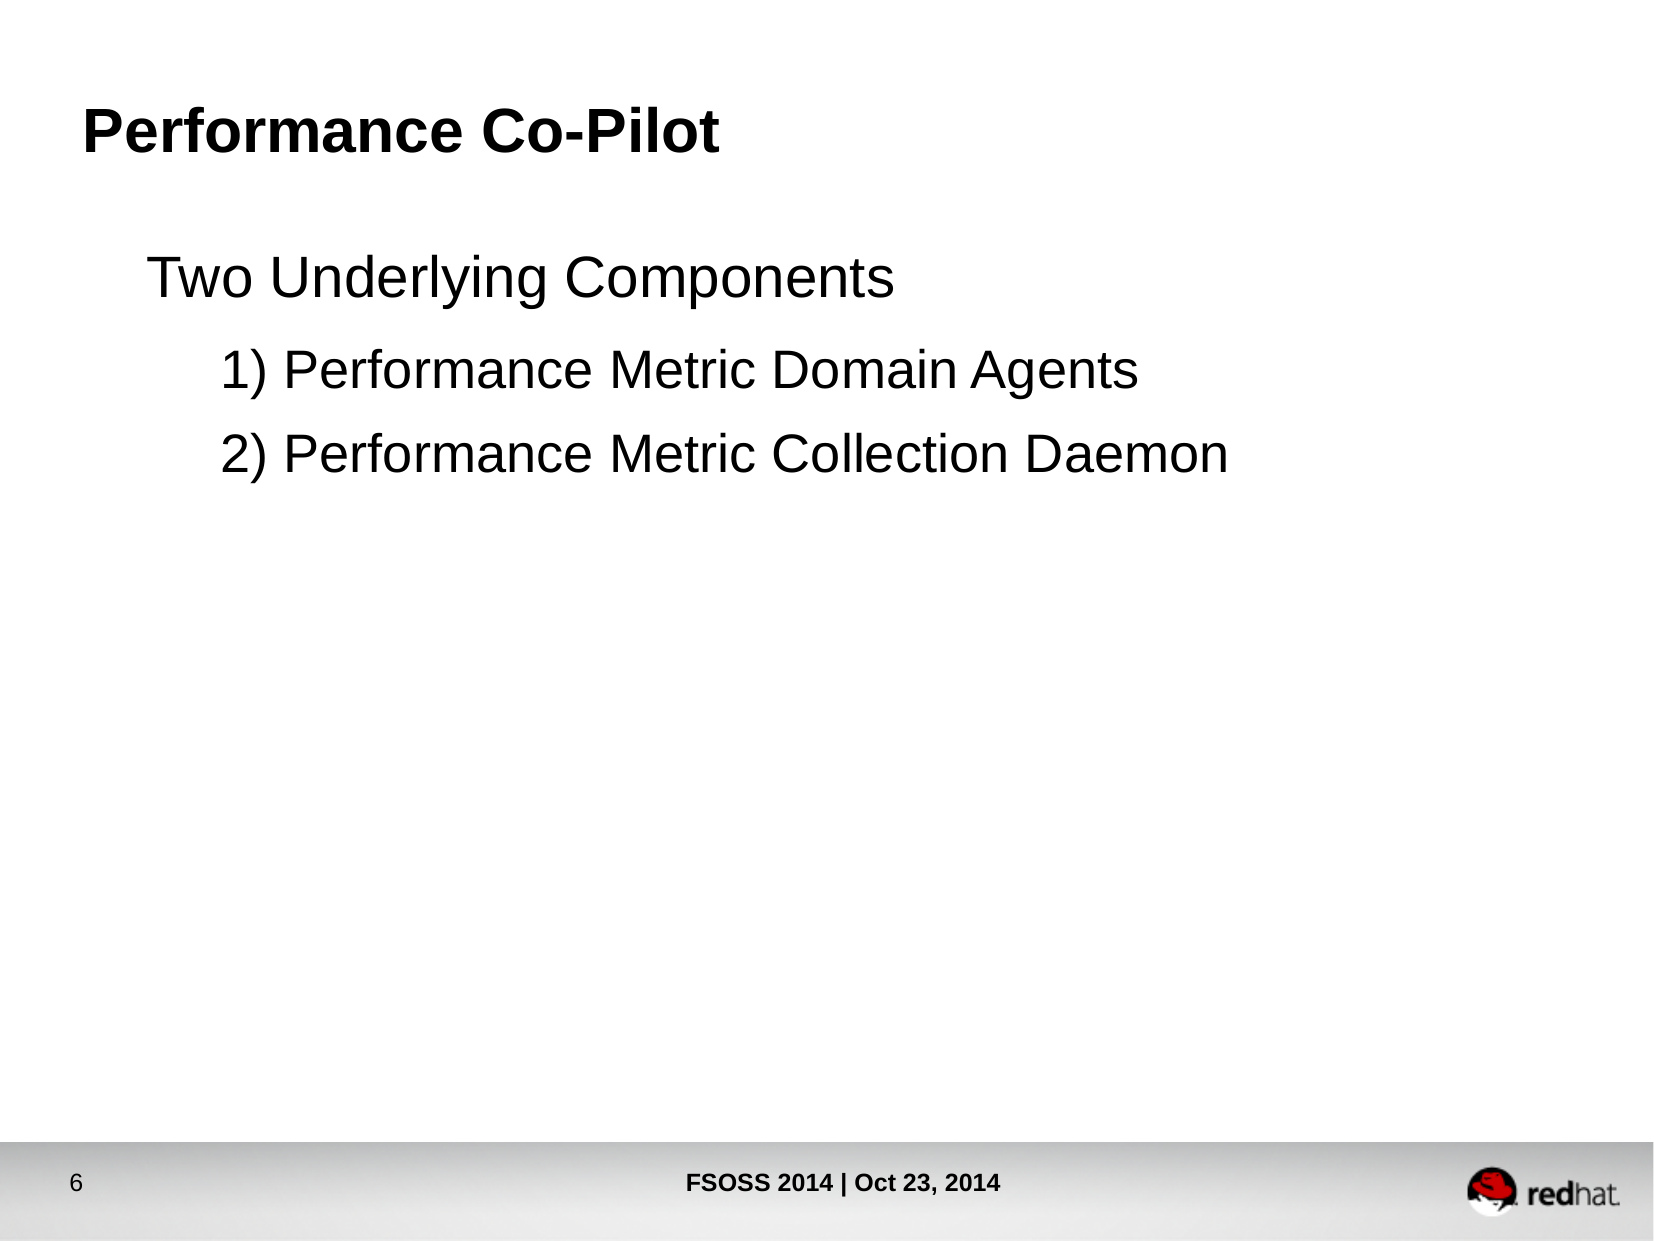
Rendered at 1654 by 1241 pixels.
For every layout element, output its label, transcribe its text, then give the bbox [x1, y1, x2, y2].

title Performance Co-Pilot [82, 37, 1571, 226]
list Two Underlying Components 1) Performance Metric Domain Agents 2) Performance Metric Collection Daemon [86, 244, 1576, 1039]
picture [0, 1142, 1654, 1241]
